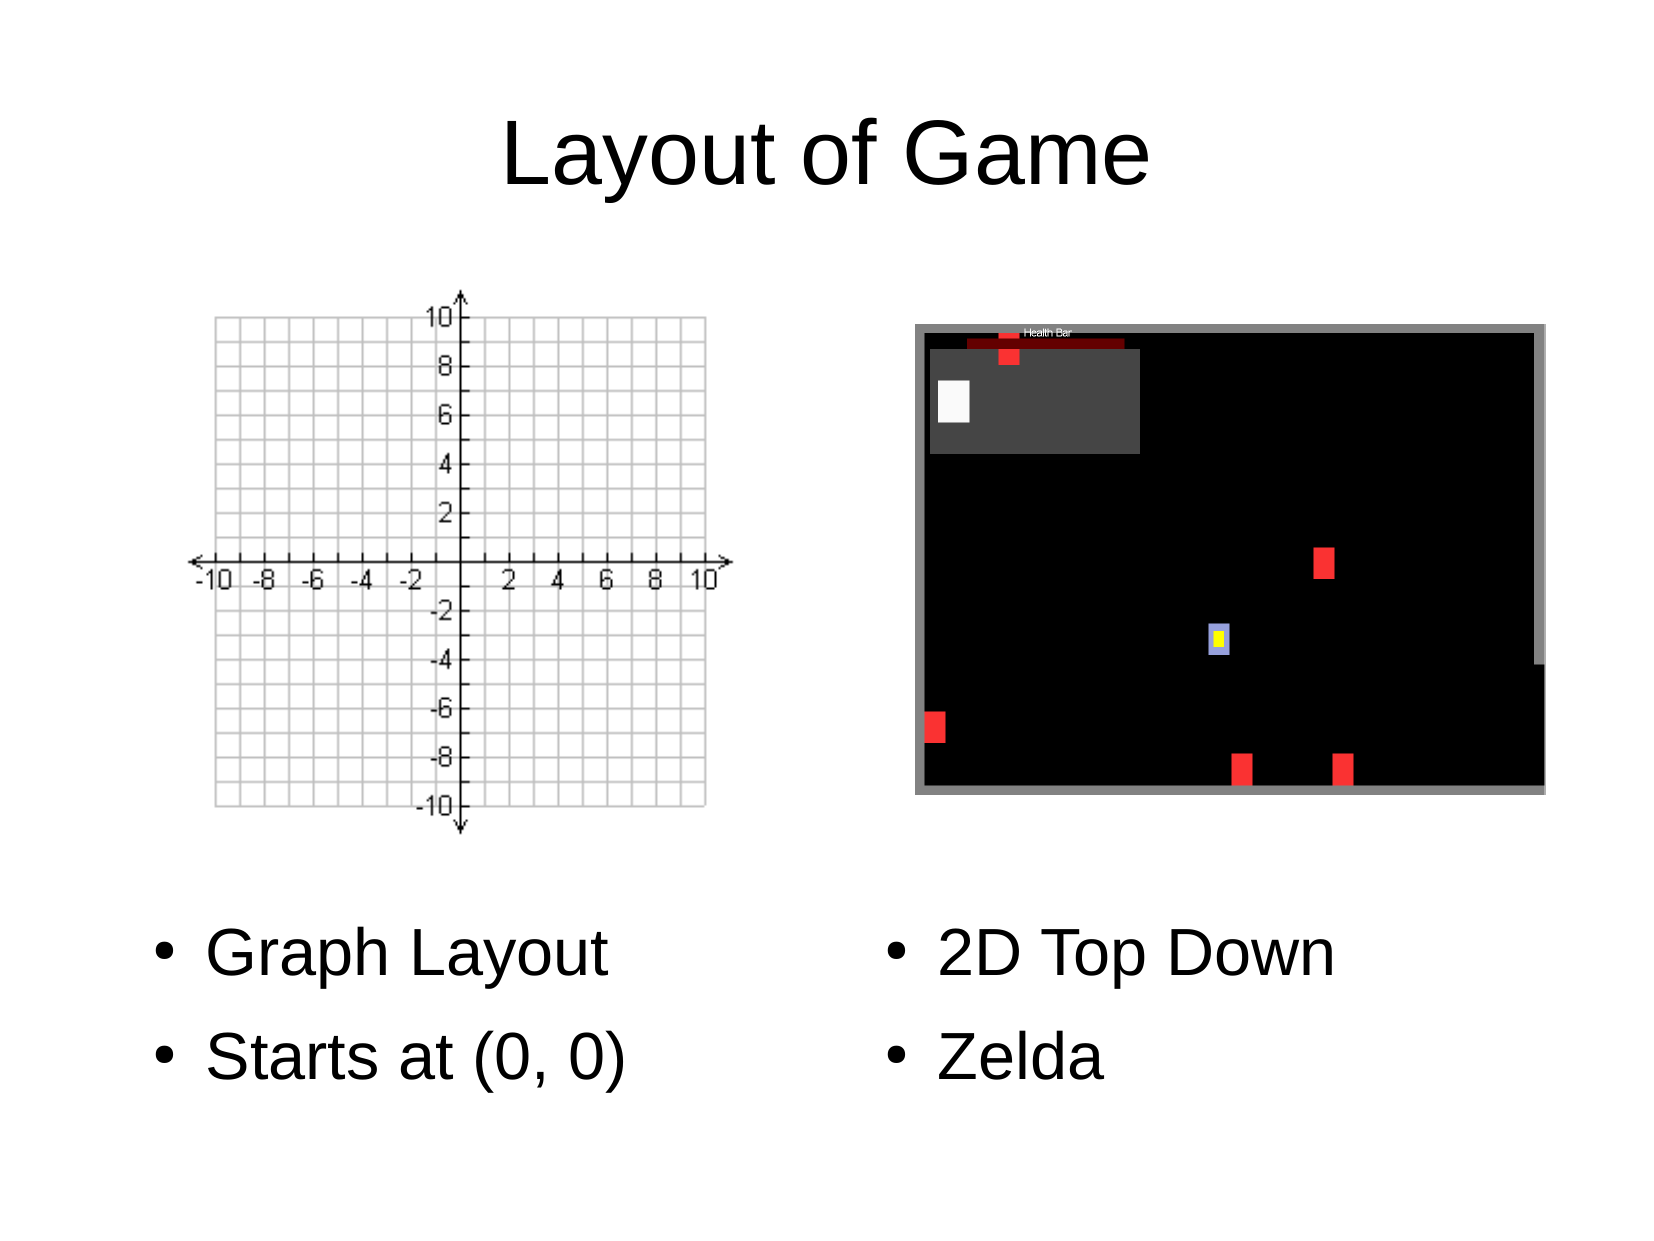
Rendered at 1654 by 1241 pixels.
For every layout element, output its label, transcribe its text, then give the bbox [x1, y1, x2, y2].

list Graph Layout Starts at (0, 0) [135, 915, 814, 1114]
picture [915, 324, 1546, 796]
picture [154, 256, 766, 867]
list 2D Top Down Zelda [866, 915, 1546, 1114]
title Layout of Game [82, 49, 1571, 257]
